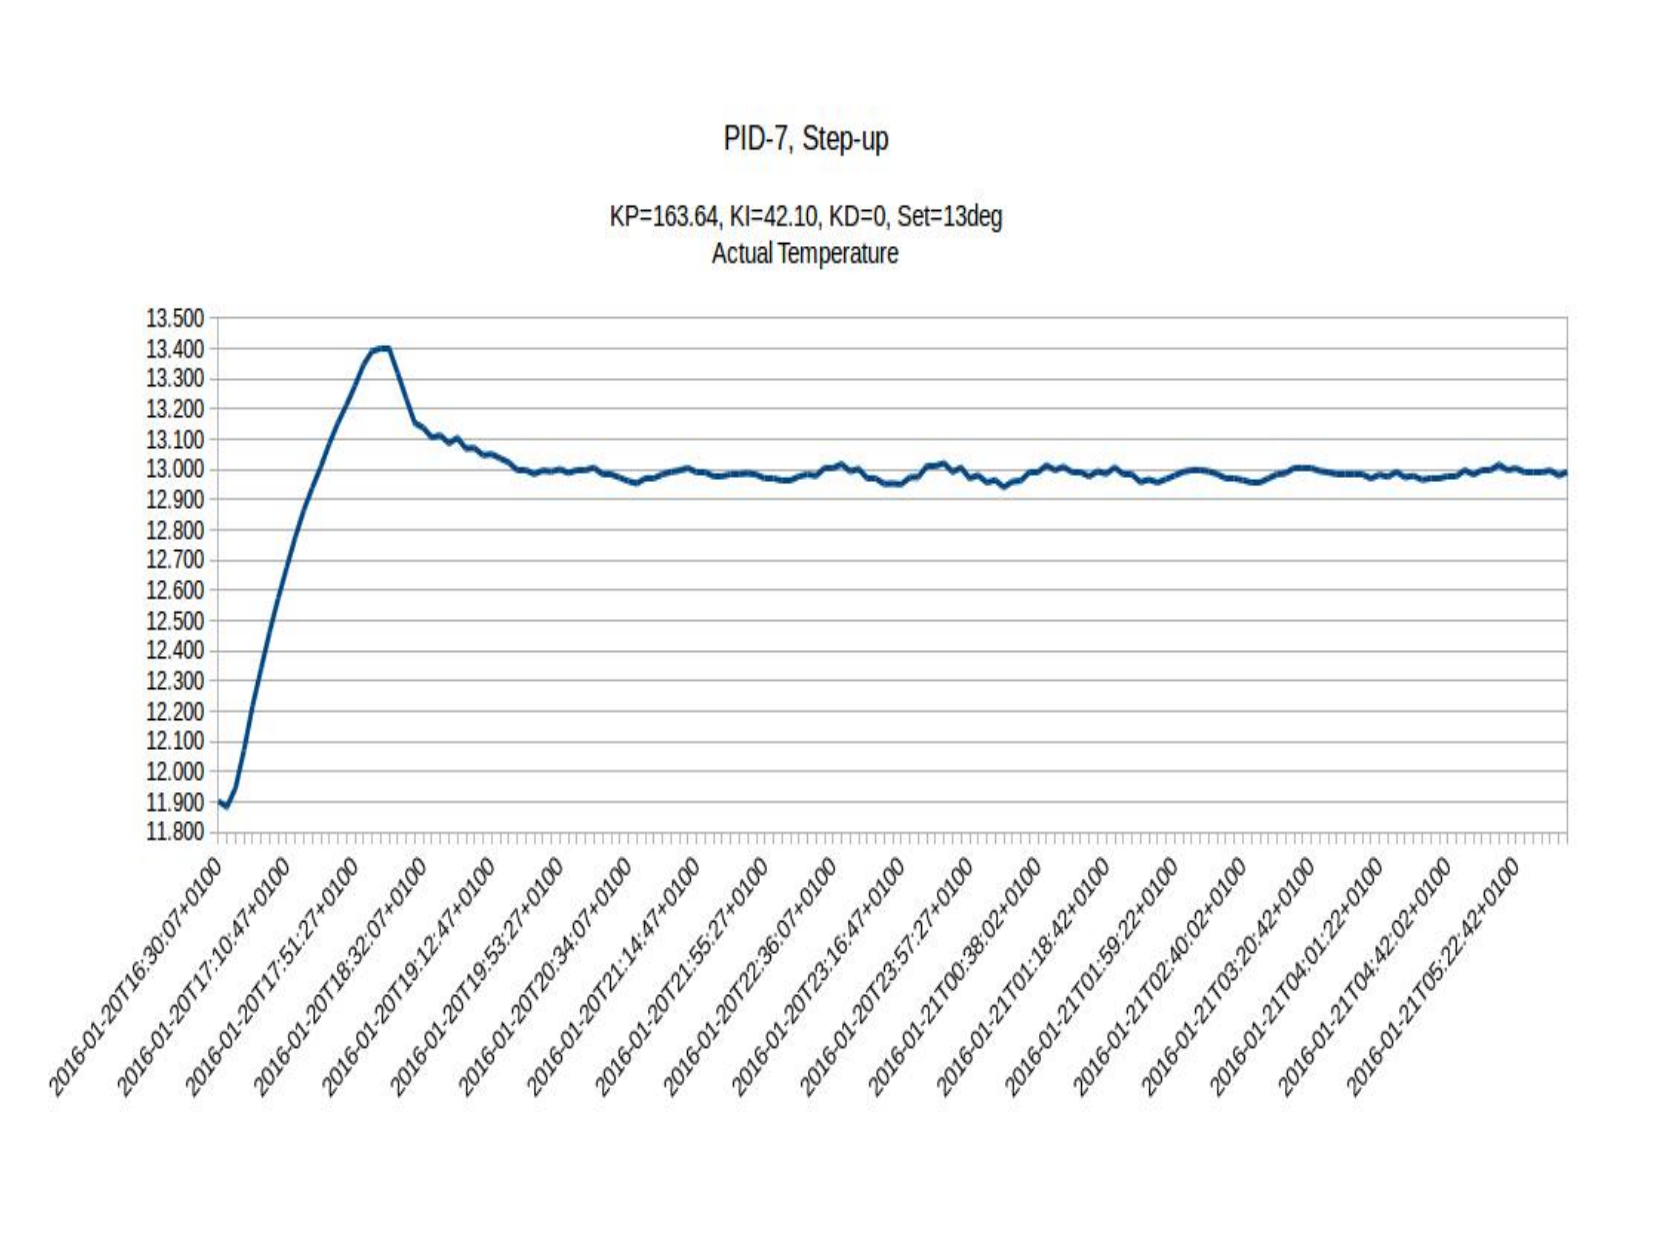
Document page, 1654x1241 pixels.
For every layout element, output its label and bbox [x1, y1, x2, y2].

picture [13, 74, 1598, 1126]
